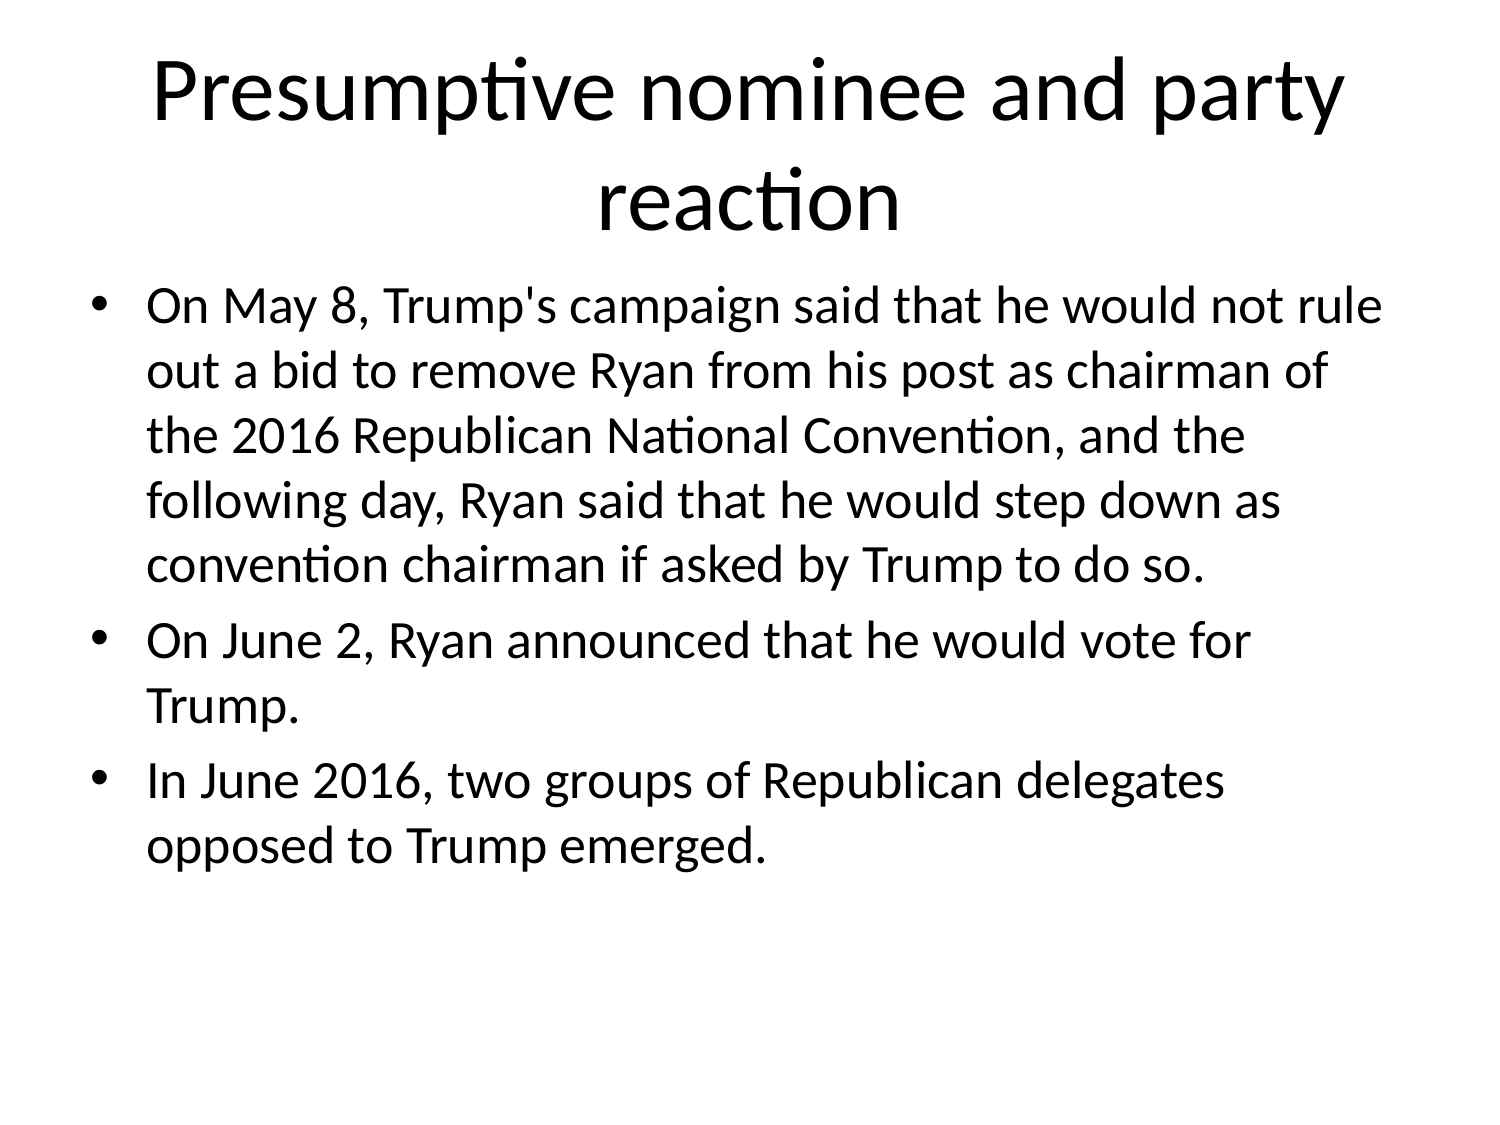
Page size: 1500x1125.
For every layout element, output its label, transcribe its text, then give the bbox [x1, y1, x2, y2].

title Presumptive nominee and party reaction [75, 45, 1425, 233]
list On May 8, Trump's campaign said that he would not rule out a bid to remove Ryan from his post as chairman of the 2016 Republican National Convention, and the following day, Ryan said that he would step down as convention chairman if asked by Trump to do so. On June 2, Ryan announced that he would vote for Trump. In June 2016, two groups of Republican delegates opposed to Trump emerged. [75, 262, 1425, 1005]
